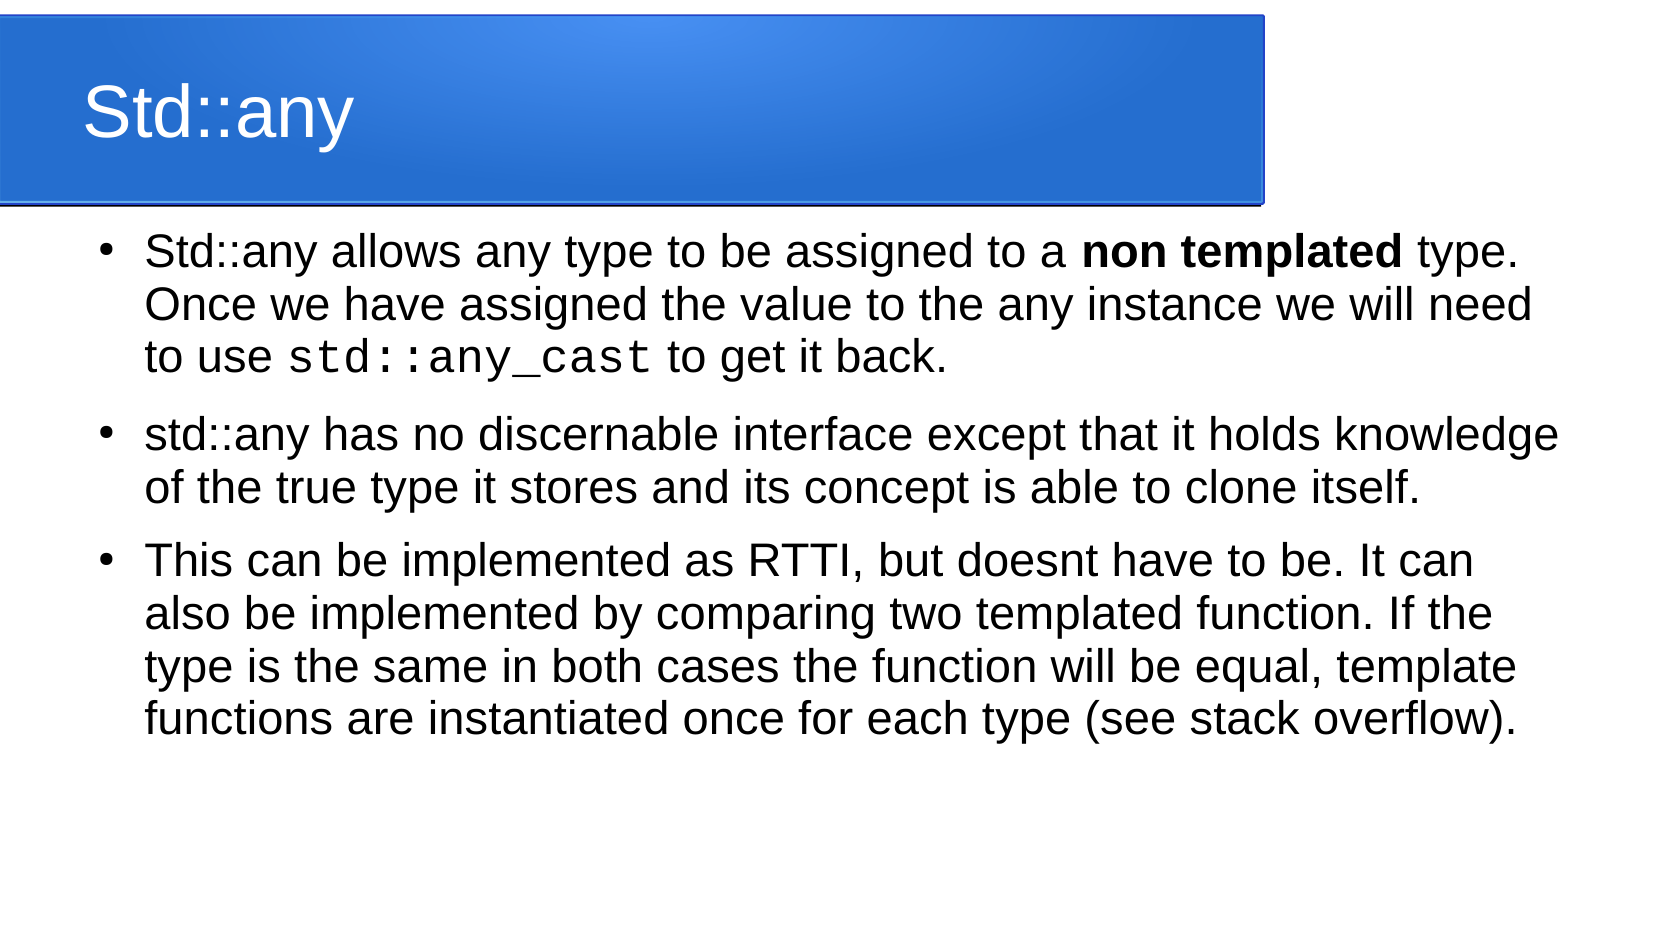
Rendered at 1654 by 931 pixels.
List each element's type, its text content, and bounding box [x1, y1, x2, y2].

title Std::any [82, 35, 1235, 189]
list Std::any allows any type to be assigned to a non templated type. Once we have assigned the value to the any instance we will need to use std::any_cast to get it back. std::any has no discernable interface except that it holds knowledge of the true type it stores and its concept is able to clone itself. This can be implemented as RTTI, but doesnt have to be. It can also be implemented by comparing two templated function. If the type is the same in both cases the function will be equal, template functions are instantiated once for each type (see stack overflow). [82, 224, 1571, 764]
